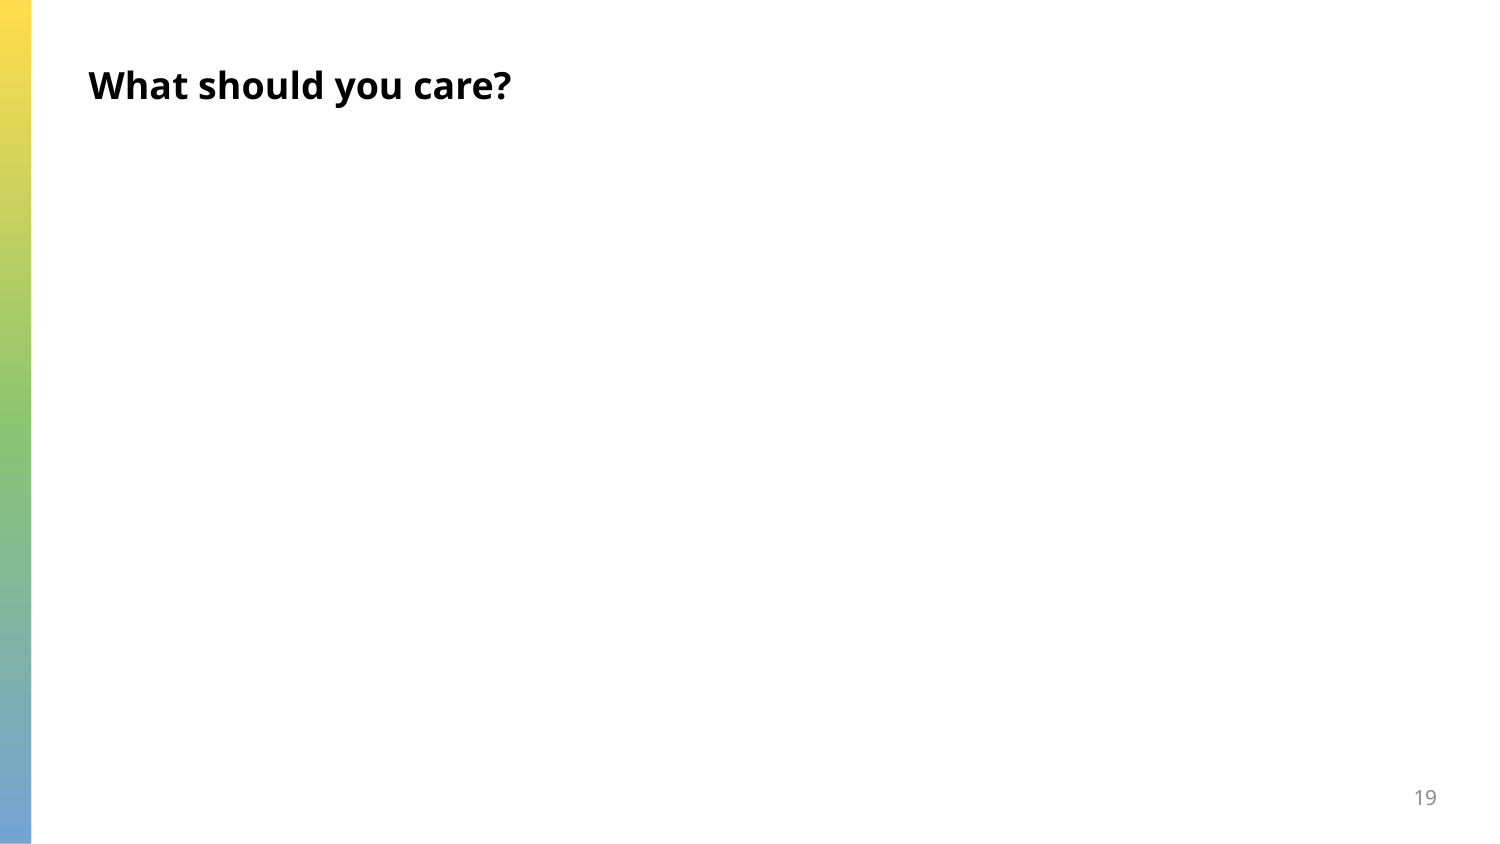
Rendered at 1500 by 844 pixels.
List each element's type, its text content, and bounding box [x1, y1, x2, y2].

list What should you care? [88, 61, 1442, 157]
picture [0, 0, 1500, 844]
